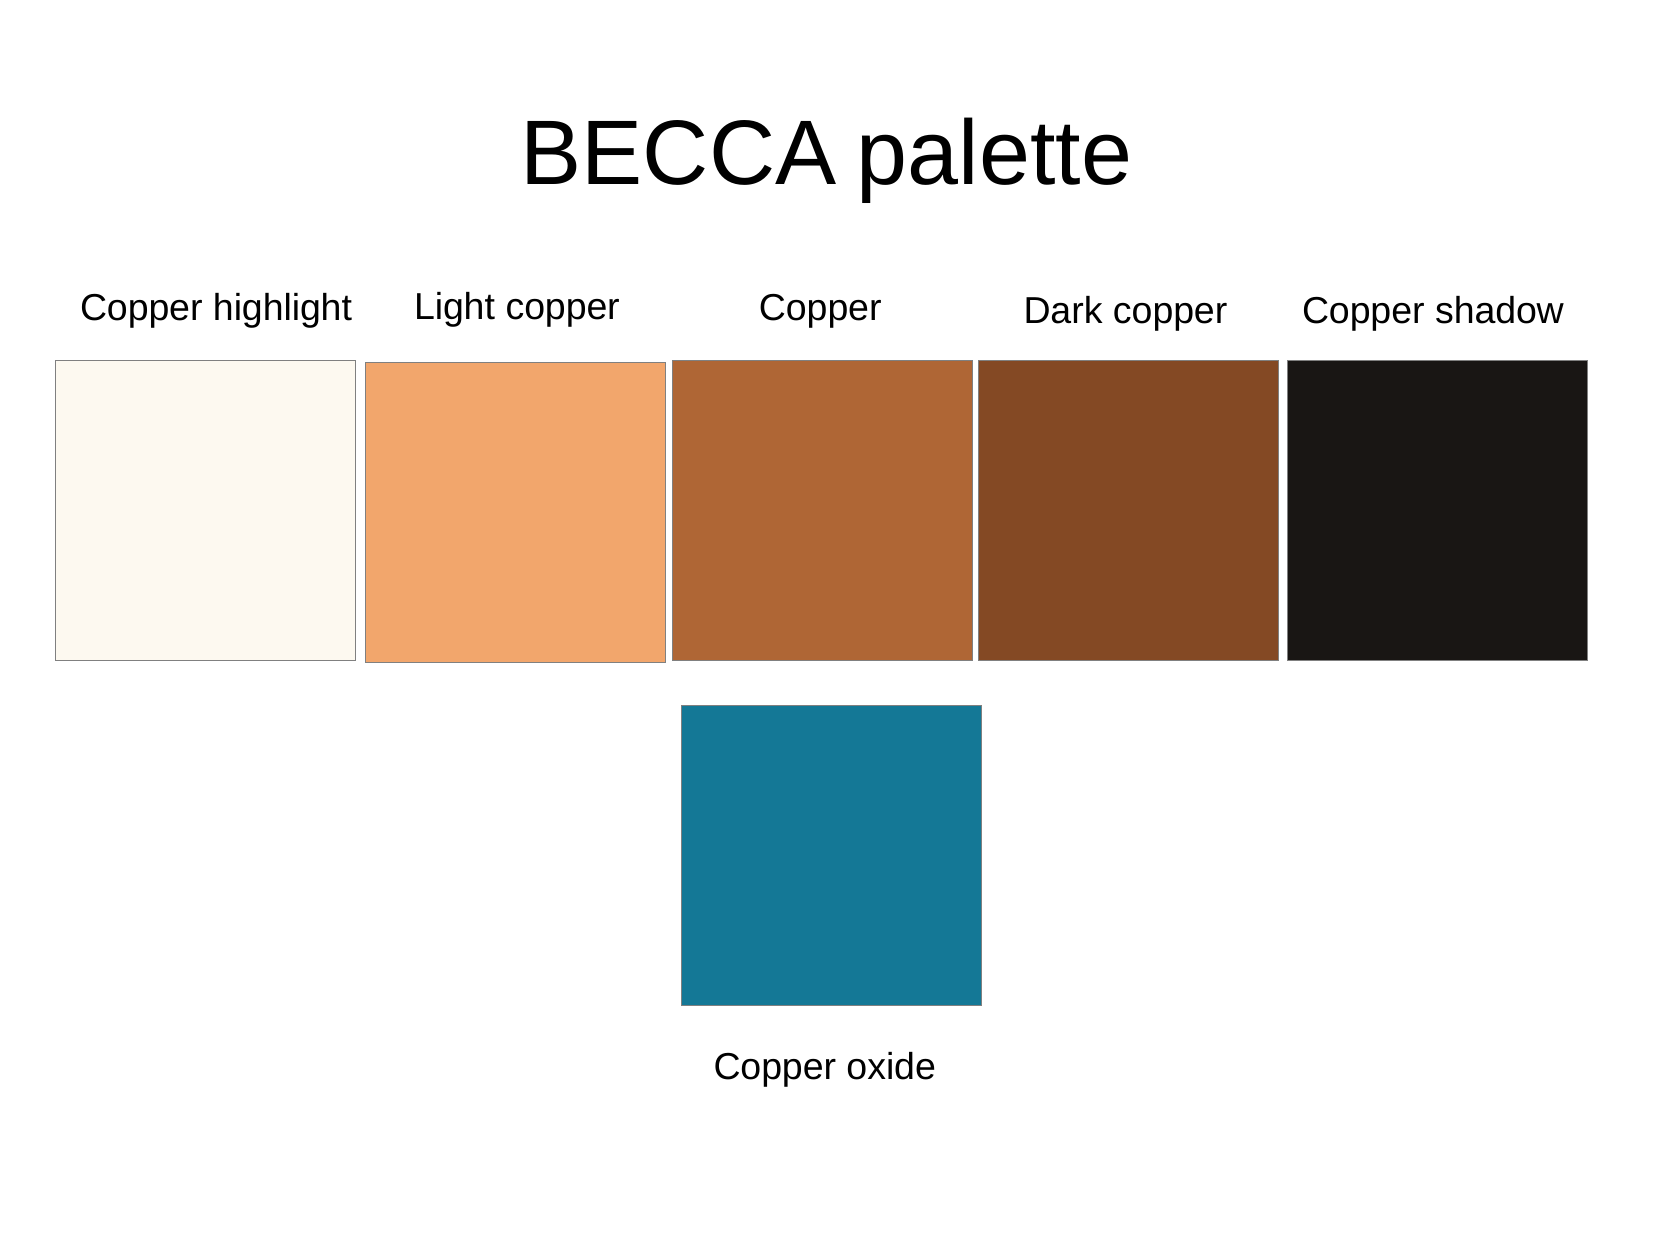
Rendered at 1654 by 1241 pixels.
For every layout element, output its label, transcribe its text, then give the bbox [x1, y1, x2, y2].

text_box Copper highlight [65, 279, 368, 336]
text_box [681, 705, 982, 1006]
text_box Dark copper [1008, 282, 1243, 340]
text_box [365, 362, 666, 663]
text_box [978, 360, 1279, 661]
title BECCA palette [82, 49, 1571, 257]
text_box [55, 360, 356, 661]
text_box [1287, 360, 1588, 661]
text_box [672, 360, 973, 661]
text_box Copper [744, 279, 897, 336]
text_box Light copper [399, 277, 636, 335]
text_box Copper oxide [698, 1038, 952, 1096]
text_box Copper shadow [1287, 281, 1580, 339]
